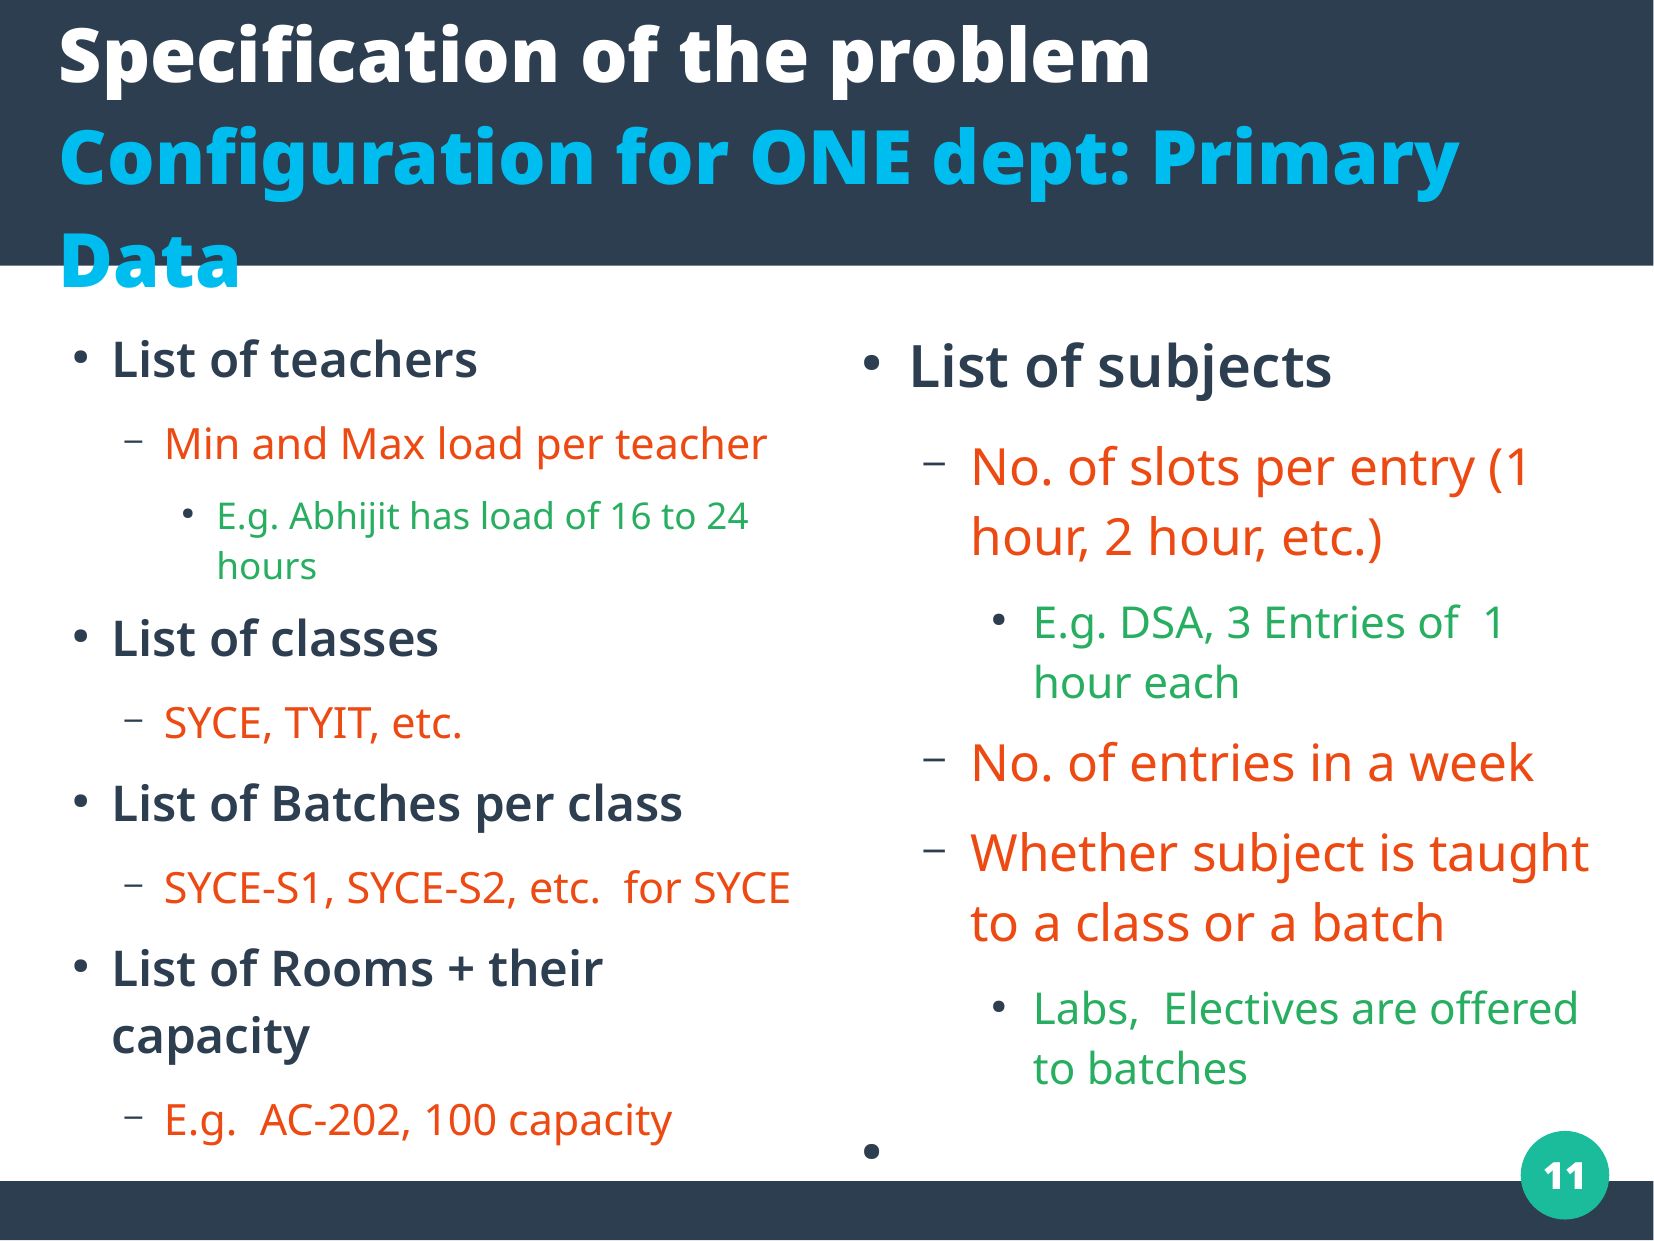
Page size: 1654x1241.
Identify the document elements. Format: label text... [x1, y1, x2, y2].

list List of teachers Min and Max load per teacher E.g. Abhijit has load of 16 to 24 hours List of classes SYCE, TYIT, etc. List of Batches per class SYCE-S1, SYCE-S2, etc. for SYCE List of Rooms + their capacity E.g. AC-202, 100 capacity [59, 324, 809, 1152]
title Specification of the problem Configuration for ONE dept: Primary Data [59, 2, 1595, 160]
list List of subjects No. of slots per entry (1 hour, 2 hour, etc.) E.g. DSA, 3 Entries of 1 hour each No. of entries in a week Whether subject is taught to a class or a batch Labs, Electives are offered to batches [845, 324, 1596, 1152]
